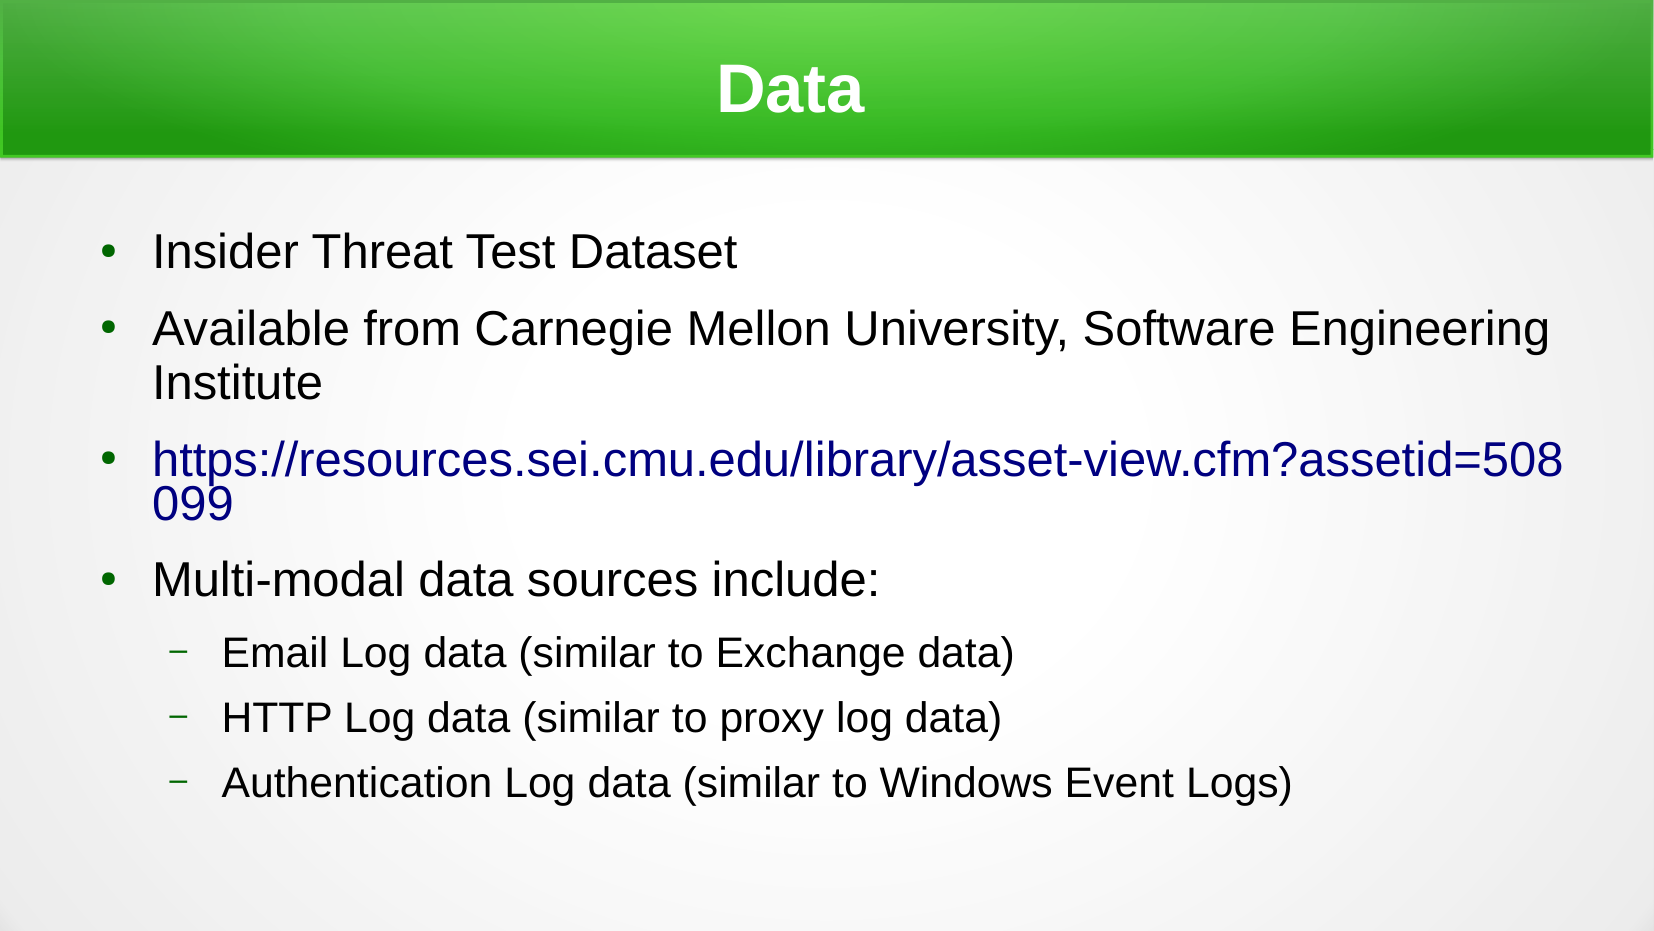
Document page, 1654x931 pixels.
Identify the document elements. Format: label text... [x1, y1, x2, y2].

list Insider Threat Test Dataset Available from Carnegie Mellon University, Software Engineering Institute https://resources.sei.cmu.edu/library/asset-view.cfm?assetid=508099 Multi-modal data sources include: Email Log data (similar to Exchange data) HTTP Log data (similar to proxy log data) Authentication Log data (similar to Windows Event Logs) [82, 224, 1571, 764]
title Data [82, 35, 1571, 142]
